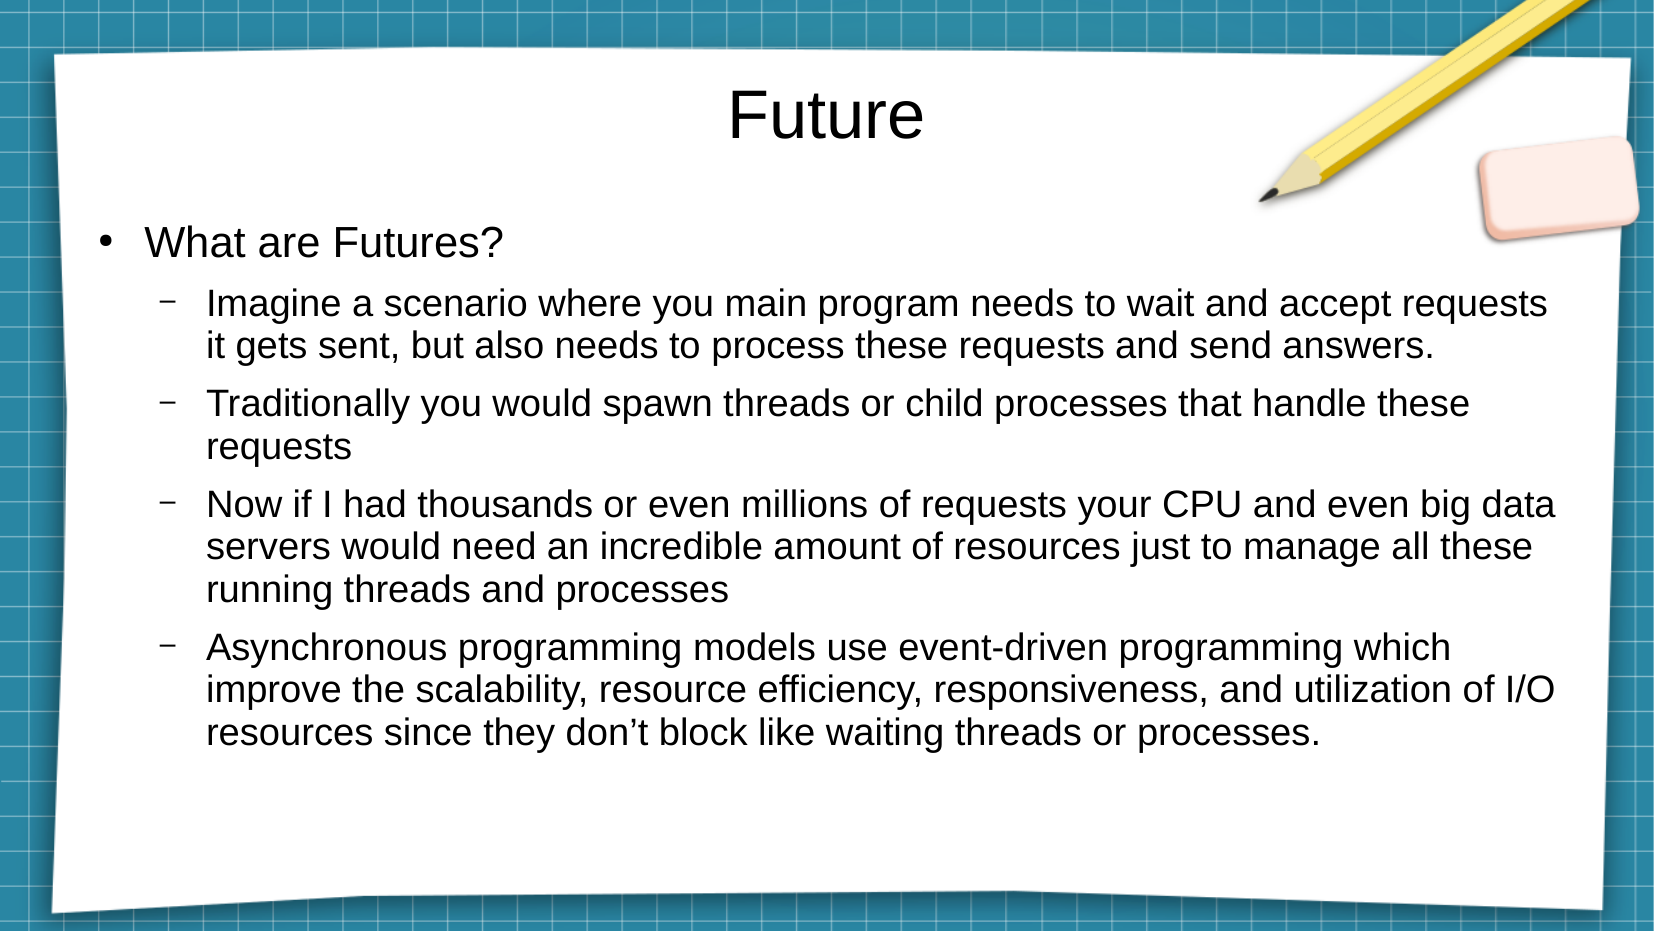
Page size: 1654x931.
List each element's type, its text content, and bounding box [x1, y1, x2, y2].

title Future [82, 37, 1571, 193]
list What are Futures? Imagine a scenario where you main program needs to wait and accept requests it gets sent, but also needs to process these requests and send answers. Traditionally you would spawn threads or child processes that handle these requests Now if I had thousands or even millions of requests your CPU and even big data servers would need an incredible amount of resources just to manage all these running threads and processes Asynchronous programming models use event-driven programming which improve the scalability, resource efficiency, responsiveness, and utilization of I/O resources since they don’t block like waiting threads or processes. [82, 217, 1571, 758]
picture [0, 0, 1654, 931]
